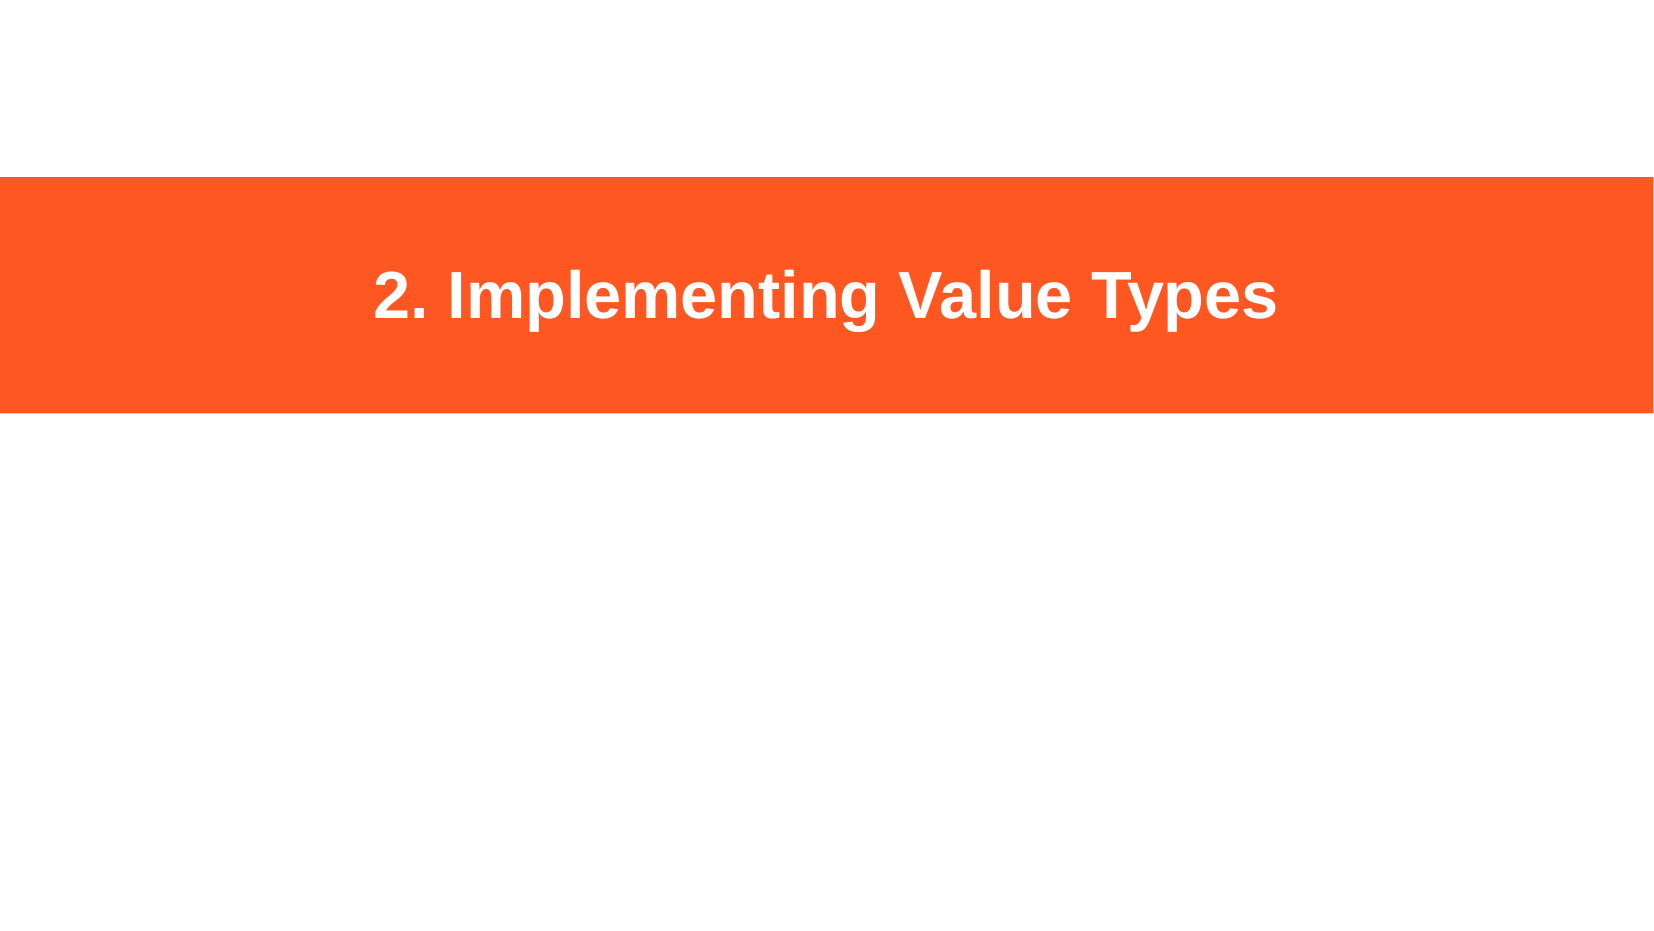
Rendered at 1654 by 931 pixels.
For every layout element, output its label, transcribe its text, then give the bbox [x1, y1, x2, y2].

title 2. Implementing Value Types [0, 177, 1654, 414]
